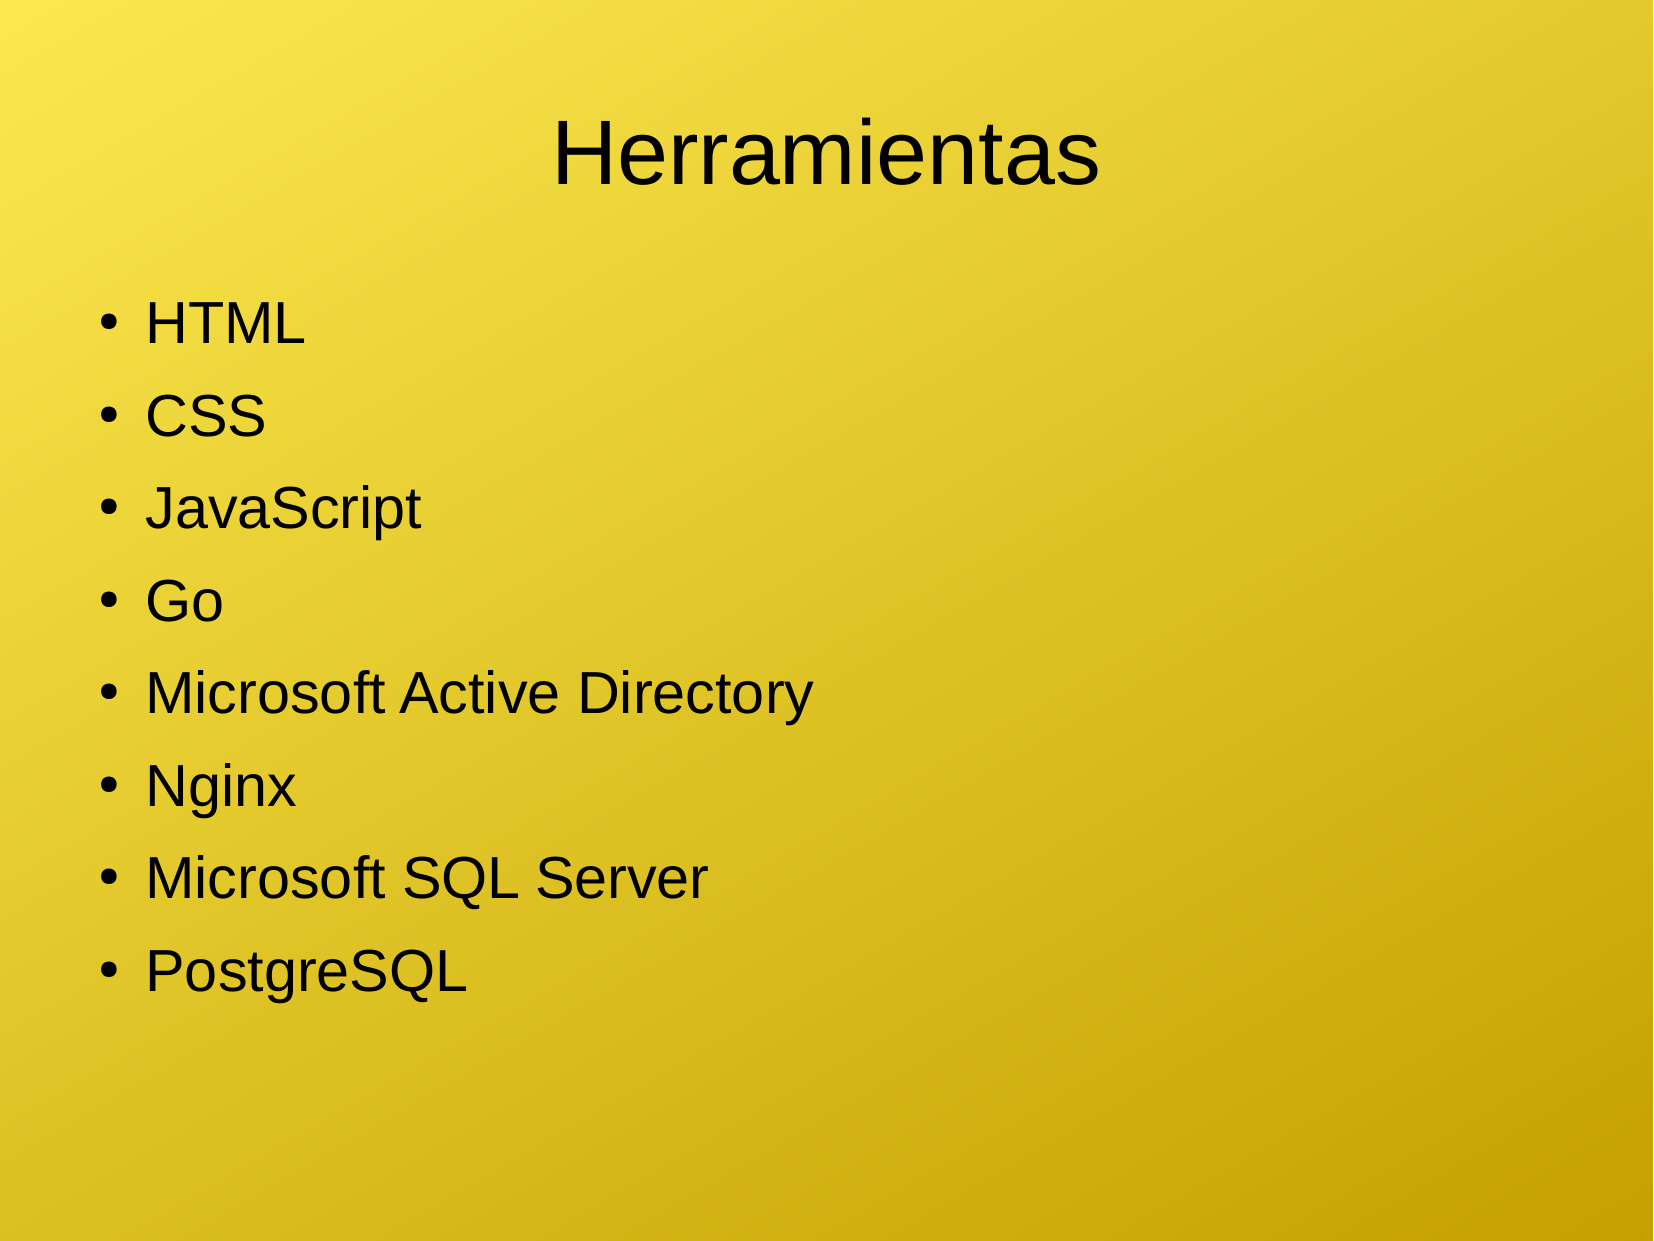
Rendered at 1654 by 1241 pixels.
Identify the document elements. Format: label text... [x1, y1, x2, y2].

title Herramientas [82, 49, 1571, 257]
list HTML CSS JavaScript Go Microsoft Active Directory Nginx Microsoft SQL Server PostgreSQL [82, 290, 1571, 1010]
